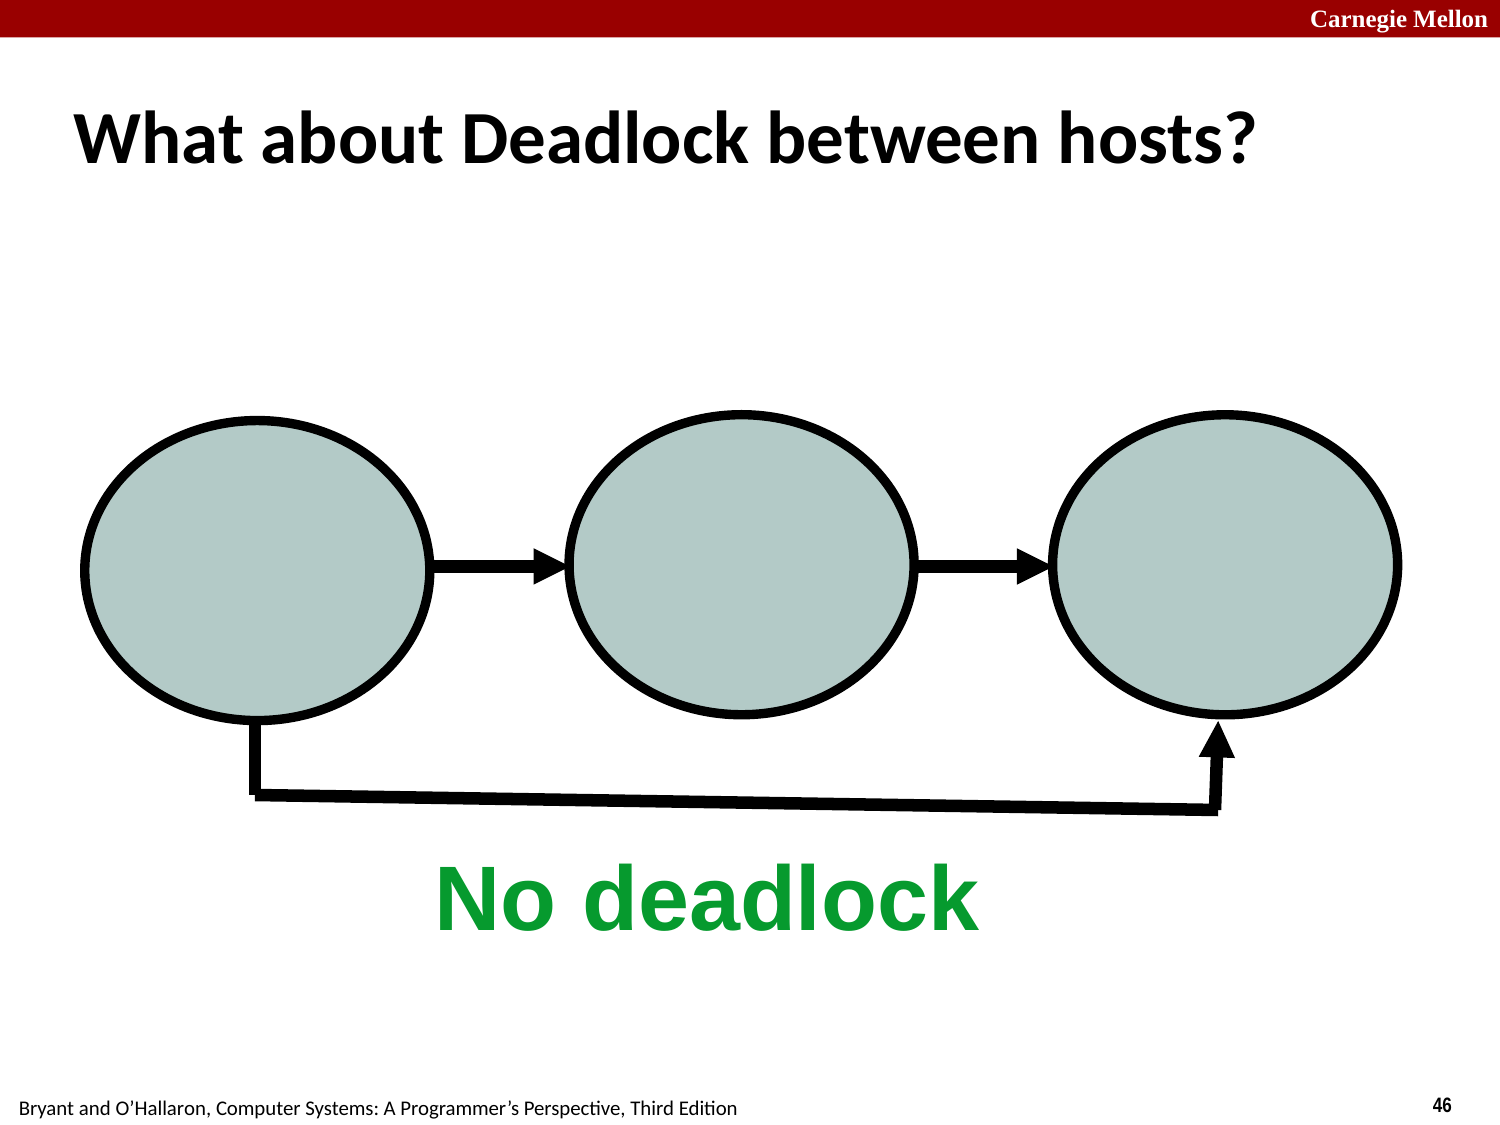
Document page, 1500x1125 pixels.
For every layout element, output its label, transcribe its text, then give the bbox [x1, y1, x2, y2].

text_box [84, 420, 430, 721]
text_box [569, 414, 915, 715]
text_box No deadlock [420, 840, 1036, 958]
title What about Deadlock between hosts? [58, 71, 1304, 197]
text_box [1052, 414, 1398, 715]
